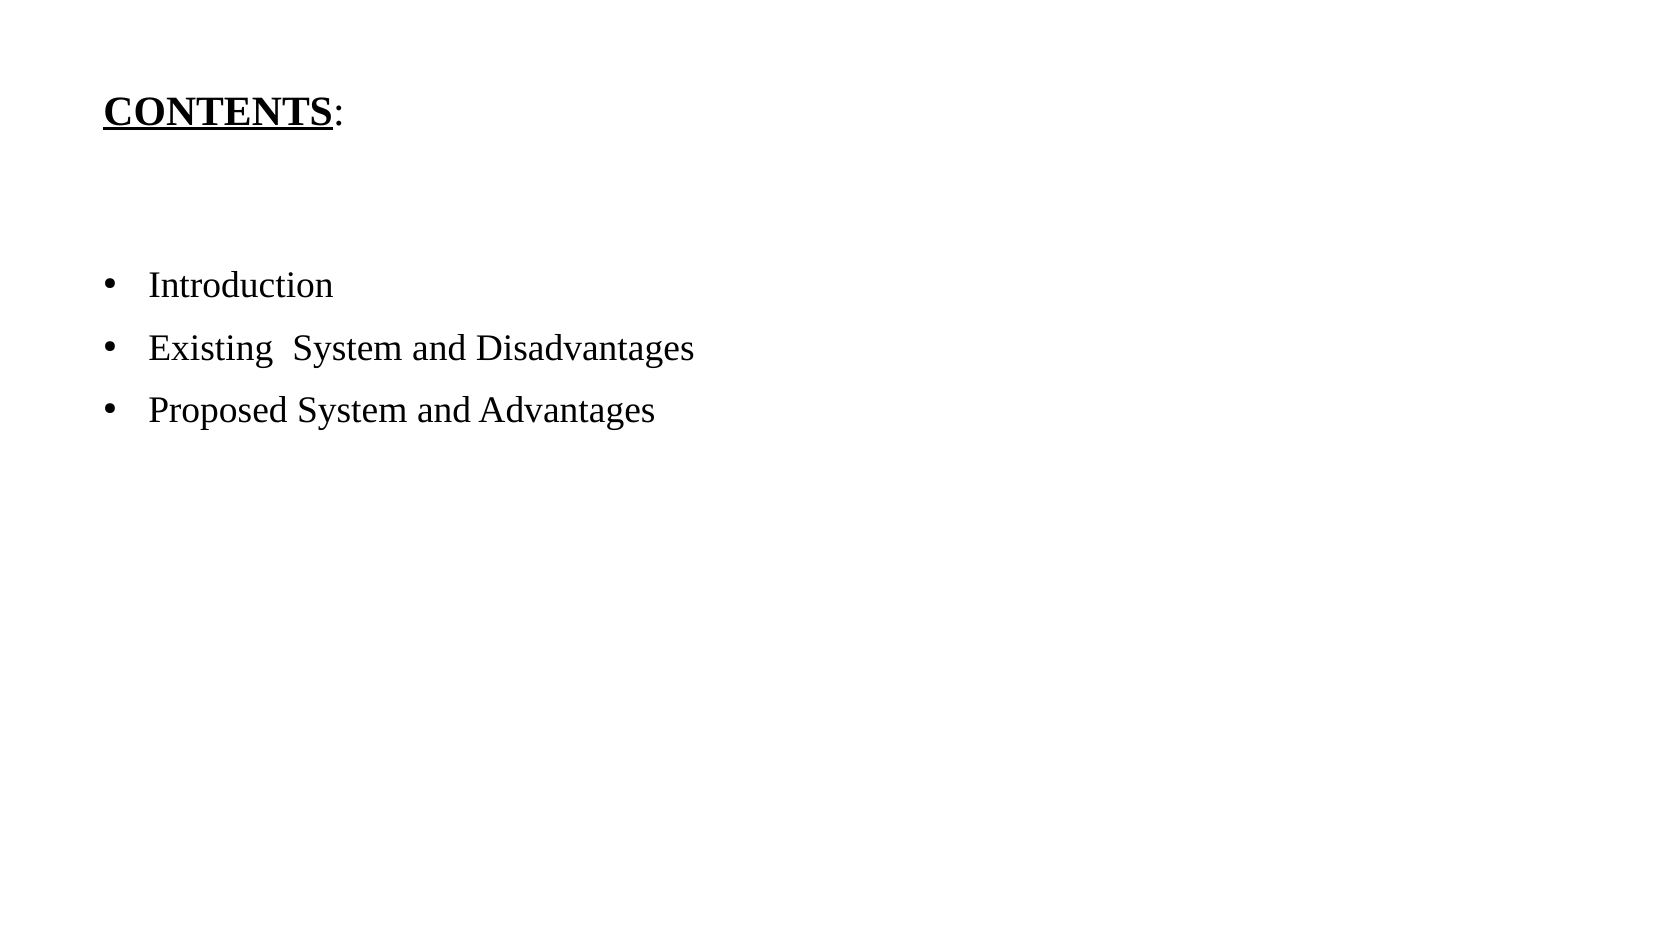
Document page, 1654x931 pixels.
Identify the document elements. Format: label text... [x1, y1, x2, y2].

text_box CONTENTS: [88, 80, 739, 213]
text_box Introduction Existing System and Disadvantages Proposed System and Advantages [88, 236, 1093, 566]
